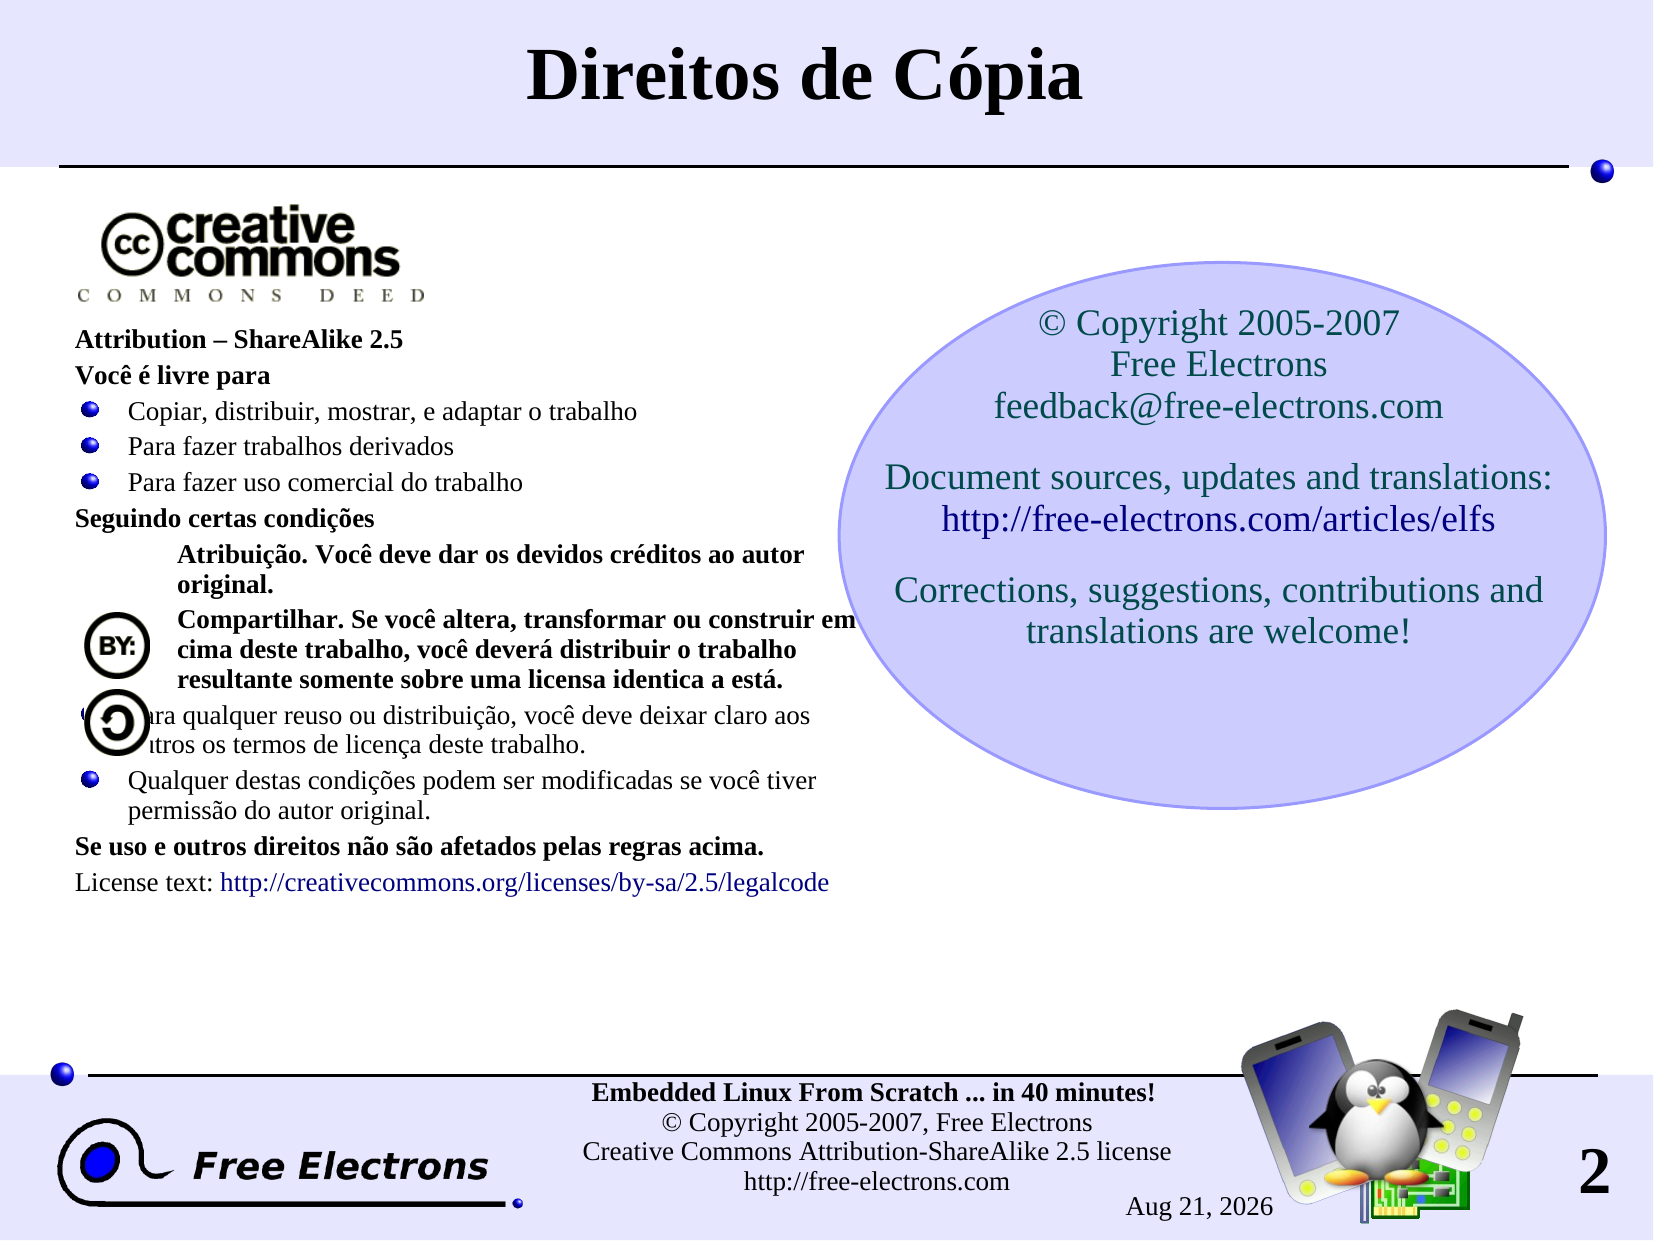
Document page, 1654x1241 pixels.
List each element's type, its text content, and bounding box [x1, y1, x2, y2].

text_box [1557, 402, 1606, 669]
list Attribution – ShareAlike 2.5 Você é livre para Copiar, distribuir, mostrar, e adaptar o trabalho Para fazer trabalhos derivados Para fazer uso comercial do trabalho Seguindo certas condições Atribuição. Você deve dar os devidos créditos ao autor original. Compartilhar. Se você altera, transformar ou construir em cima deste trabalho, você deverá distribuir o trabalho resultante somente sobre uma licensa identica a está. Para qualquer reuso ou distribuição, você deve deixar claro aos outros os termos de licença deste trabalho. Qualquer destas condições podem ser modificadas se você tiver permissão do autor original. Se uso e outros direitos não são afetados pelas regras acima. License text: http://creativecommons.org/licenses/by-sa/2.5/legalcode [56, 324, 884, 1053]
text_box [1025, 262, 1419, 301]
picture [50, 1107, 527, 1216]
picture [78, 204, 424, 303]
picture [1225, 983, 1538, 1241]
list © Copyright 2005-2007 Free Electrons feedback@free-electrons.com Document sources, updates and translations: http://free-electrons.com/articles/elfs Corrections, suggestions, contributions and translations are welcome! [863, 301, 1557, 726]
title Direitos de Cópia [60, 25, 1551, 124]
text_box [947, 726, 1497, 809]
text_box [839, 440, 863, 631]
picture [84, 689, 150, 756]
picture [84, 612, 150, 679]
